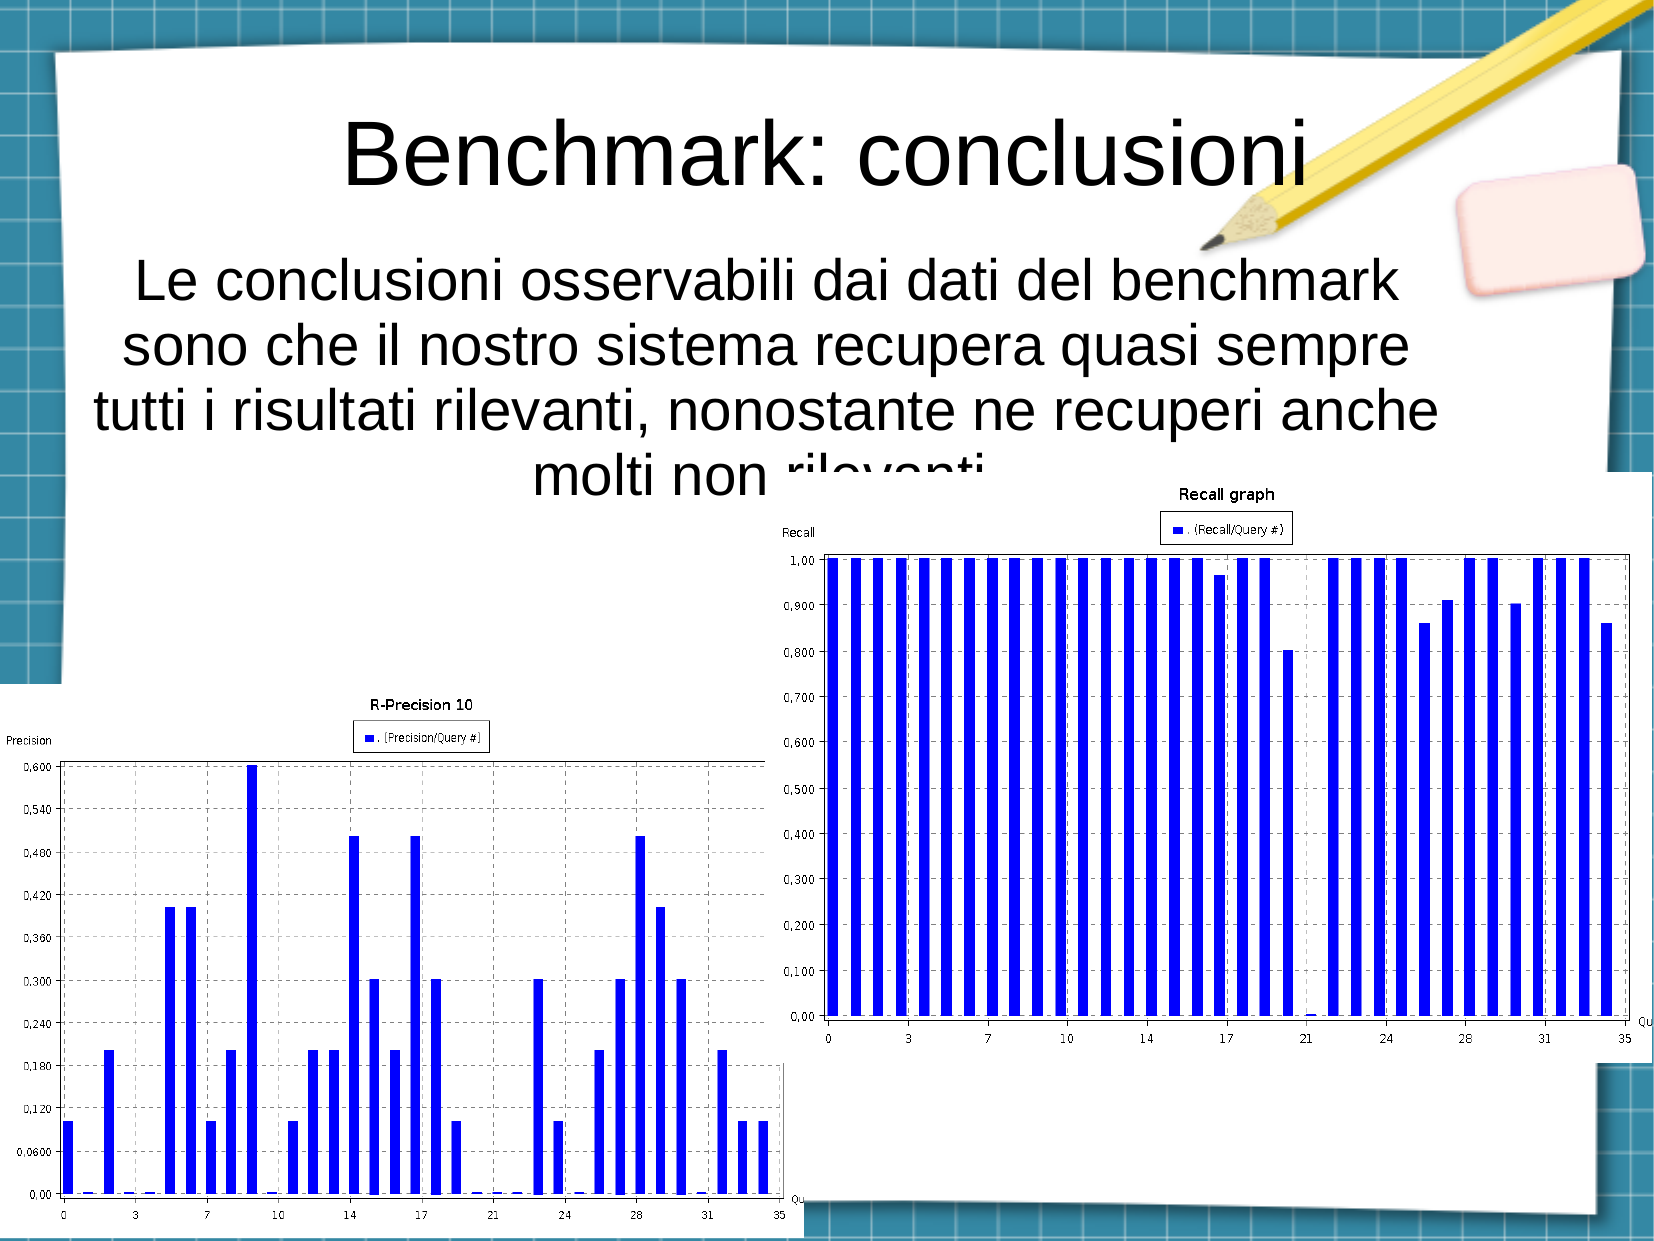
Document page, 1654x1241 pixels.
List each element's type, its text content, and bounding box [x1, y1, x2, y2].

picture [0, 0, 1654, 1241]
list Le conclusioni osservabili dai dati del benchmark sono che il nostro sistema recupera quasi sempre tutti i risultati rilevanti, nonostante ne recuperi anche molti non rilevanti. [0, 248, 1465, 520]
title Benchmark: conclusioni [212, 47, 1441, 248]
